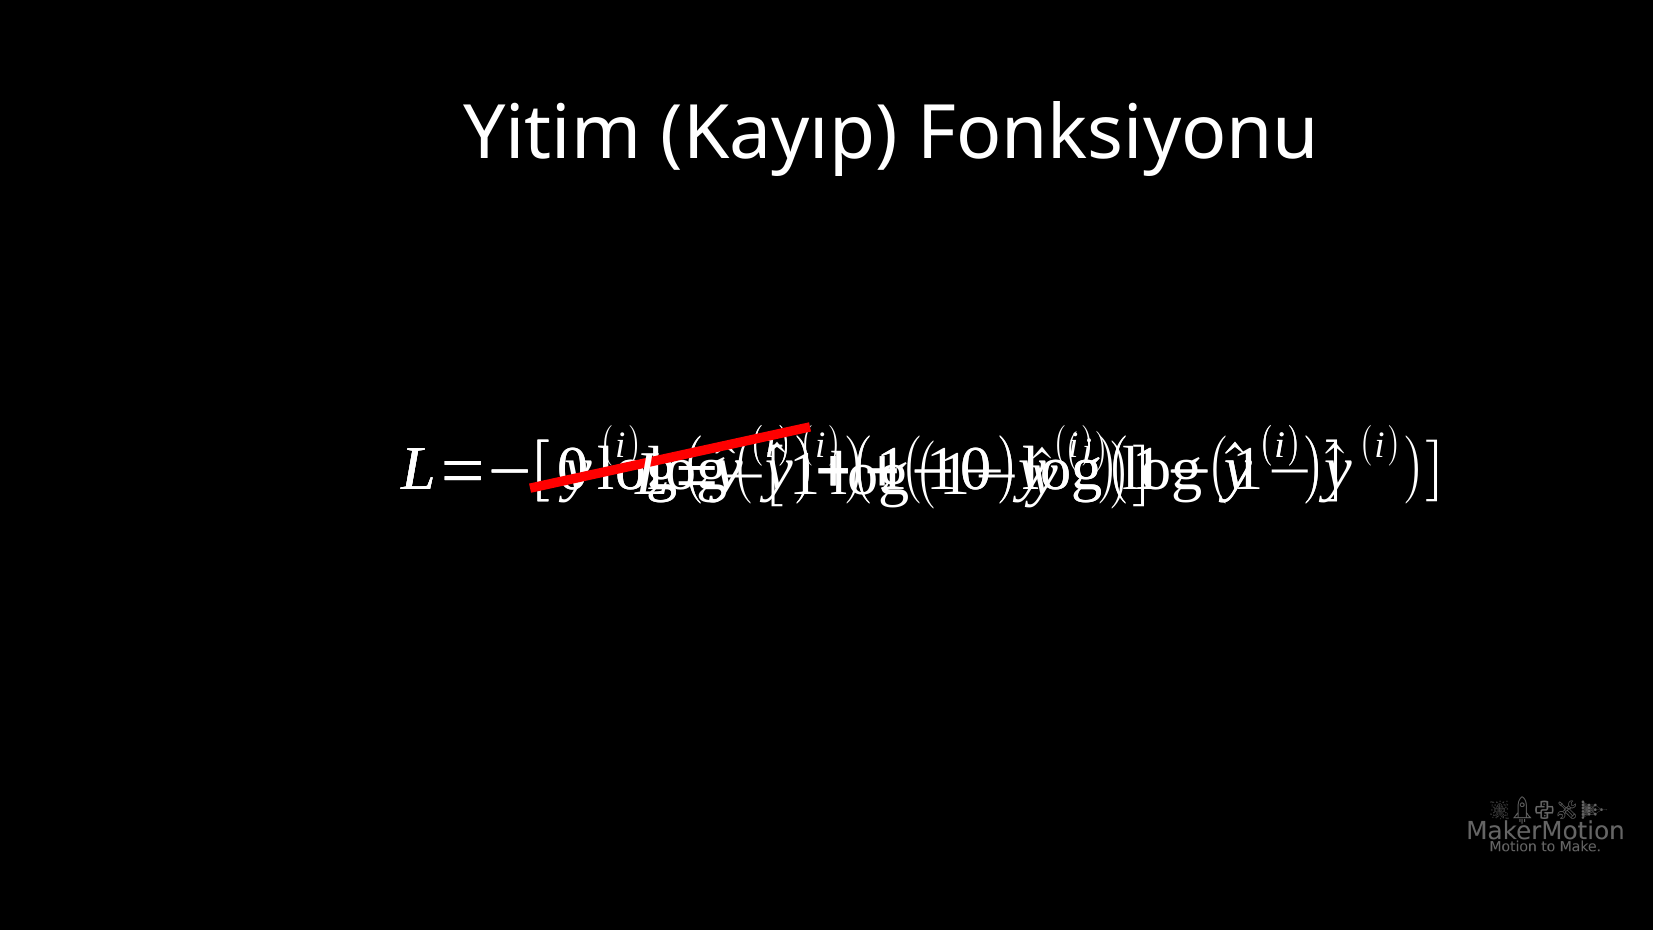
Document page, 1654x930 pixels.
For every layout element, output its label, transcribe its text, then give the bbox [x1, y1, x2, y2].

text_box Yitim (Kayıp) Fonksiyonu [448, 70, 1205, 172]
picture [1440, 719, 1651, 930]
chart [391, 423, 1449, 512]
